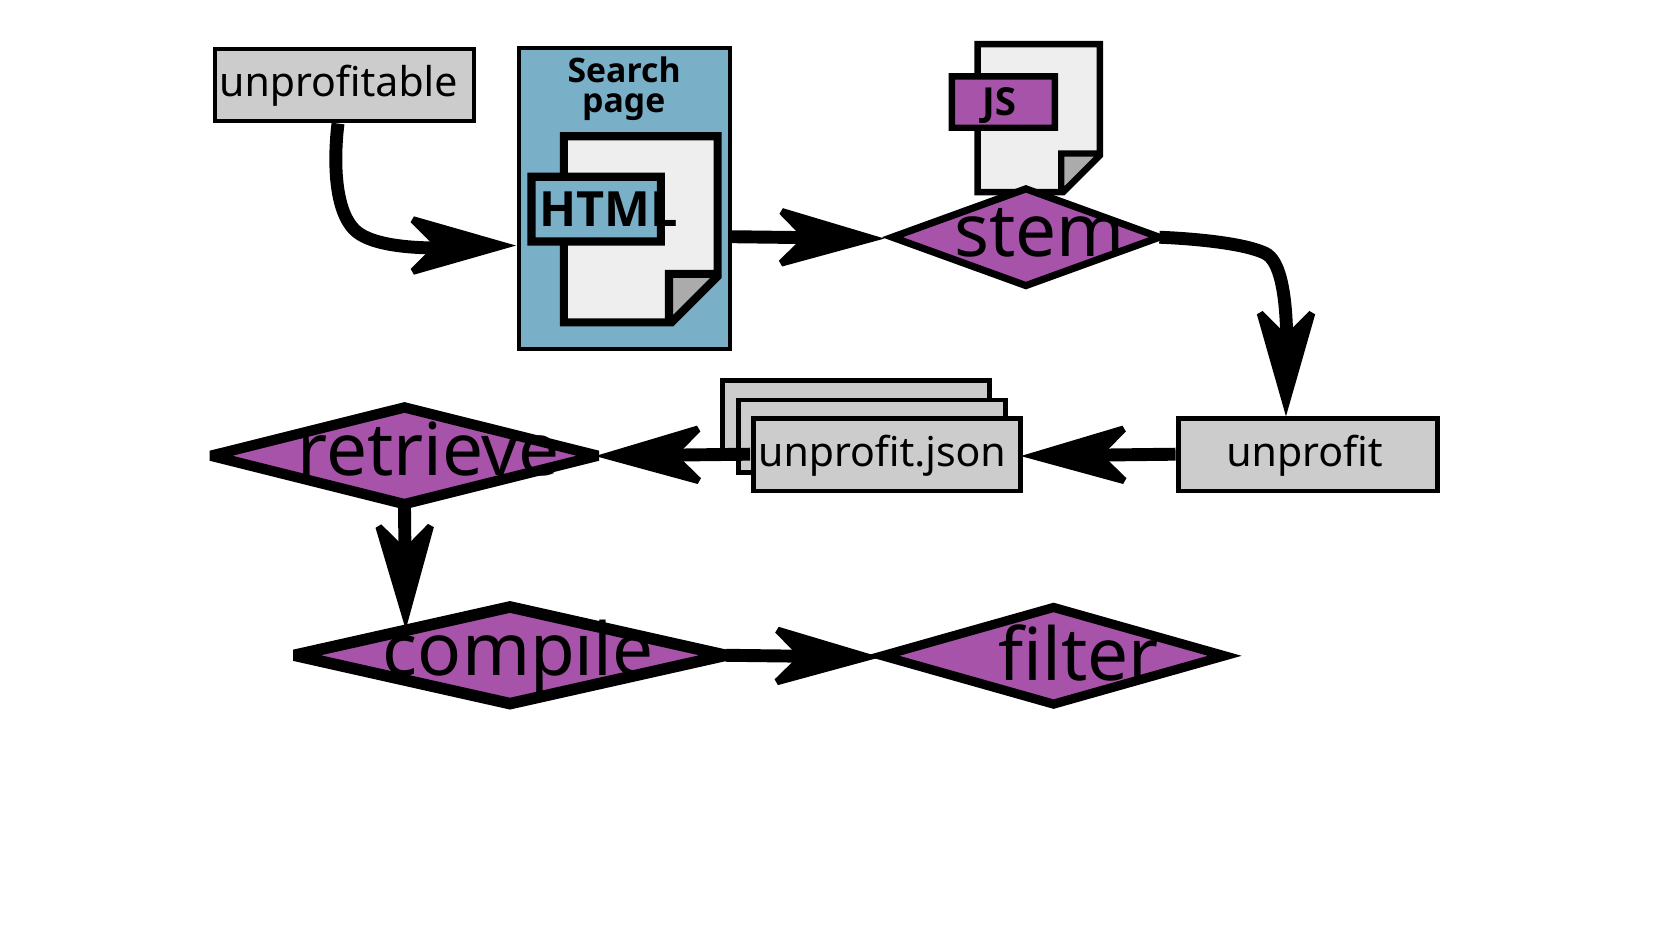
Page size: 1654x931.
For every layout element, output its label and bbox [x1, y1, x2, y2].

picture [186, 16, 1467, 922]
